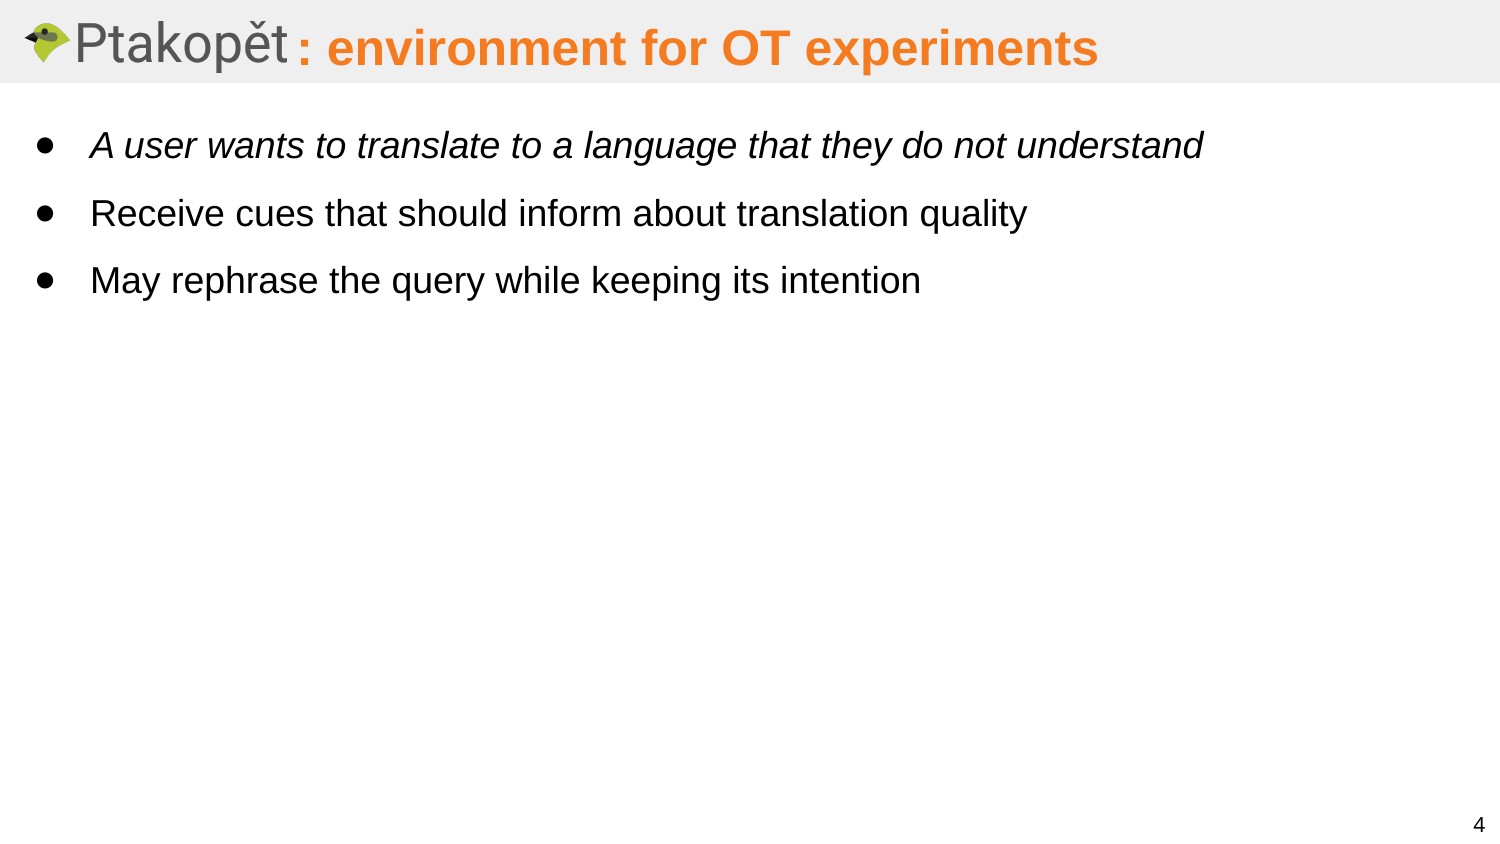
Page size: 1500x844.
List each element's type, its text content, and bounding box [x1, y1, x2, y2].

title : environment for OT experiments [0, 0, 1500, 83]
list A user wants to translate to a language that they do not understand Receive cues that should inform about translation quality May rephrase the query while keeping its intention [0, 83, 1500, 589]
picture [24, 21, 287, 73]
slide_number 1 [1410, 807, 1500, 844]
